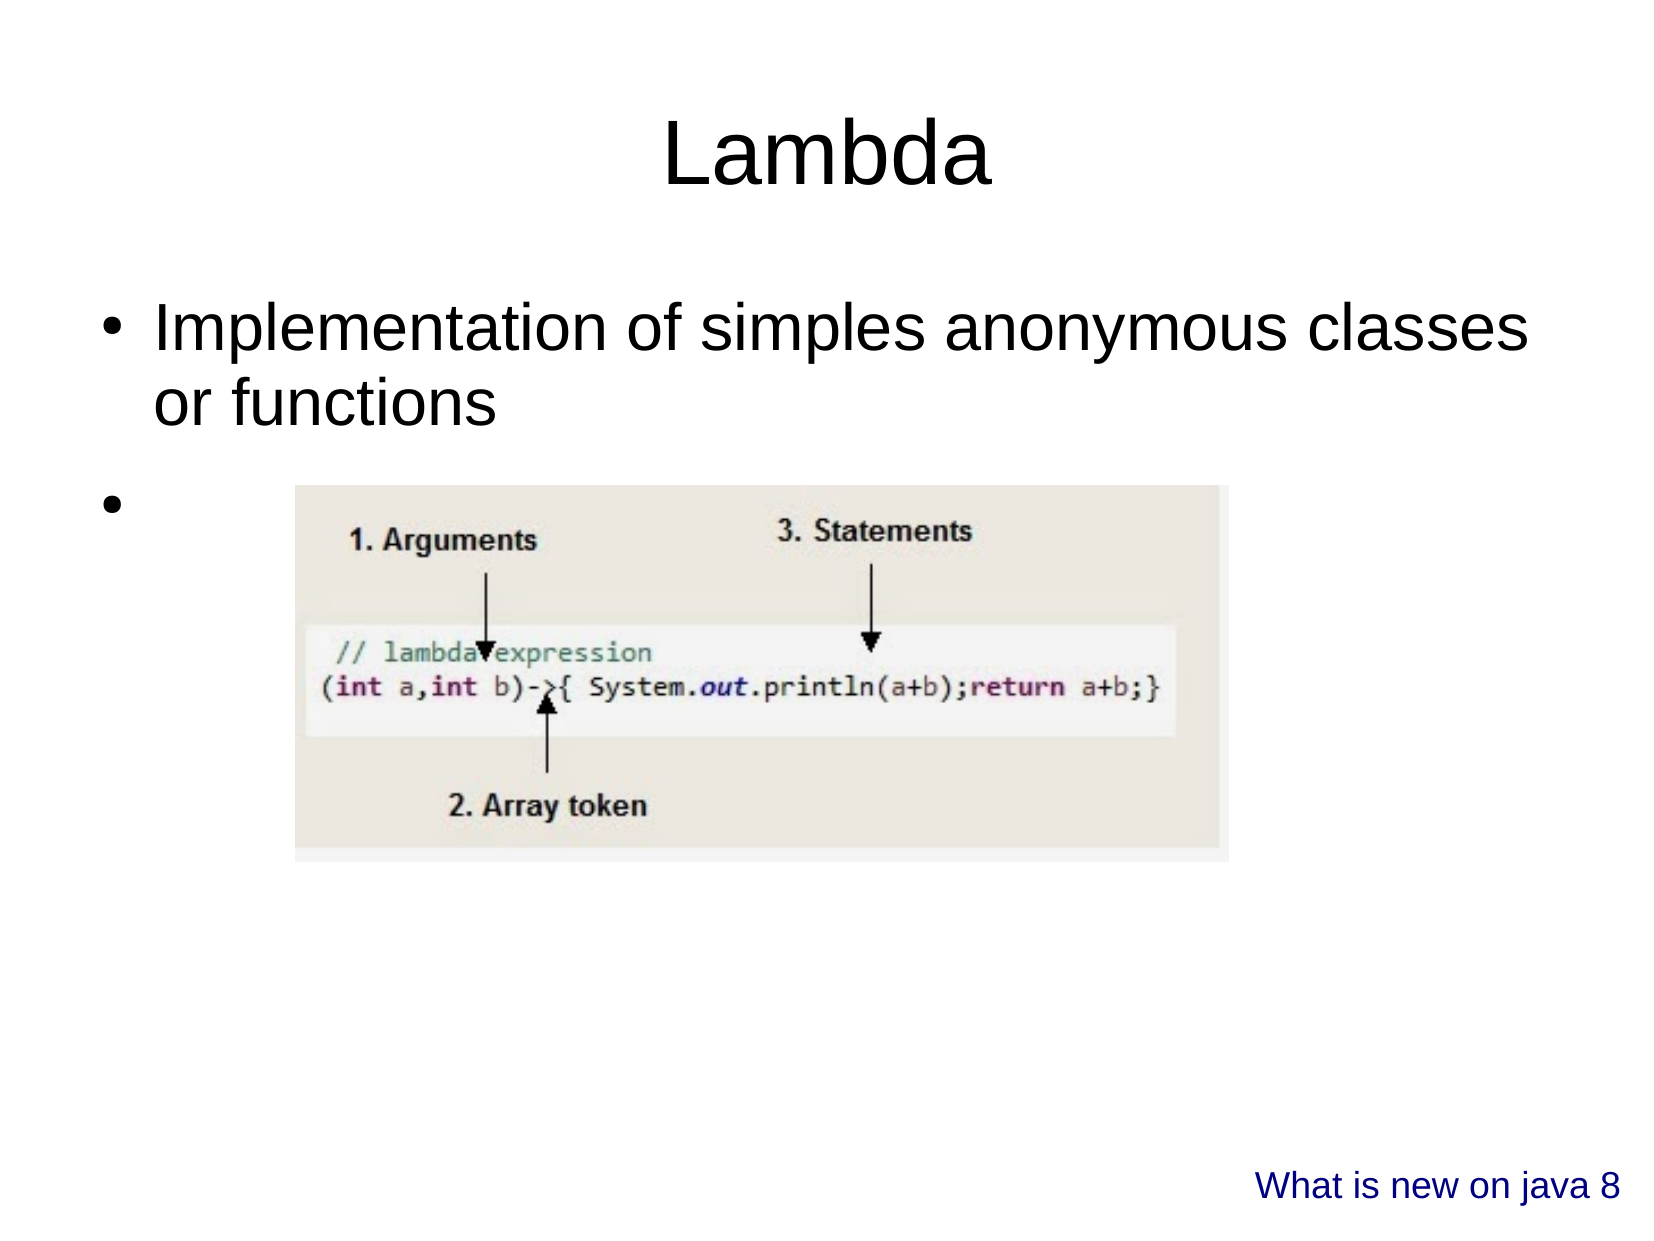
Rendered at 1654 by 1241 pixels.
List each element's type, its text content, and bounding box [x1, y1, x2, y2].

list Implementation of simples anonymous classes or functions [82, 290, 1571, 1010]
title Lambda [82, 49, 1571, 257]
picture [295, 485, 1229, 862]
text_box What is new on java 8 [1240, 1157, 1642, 1228]
